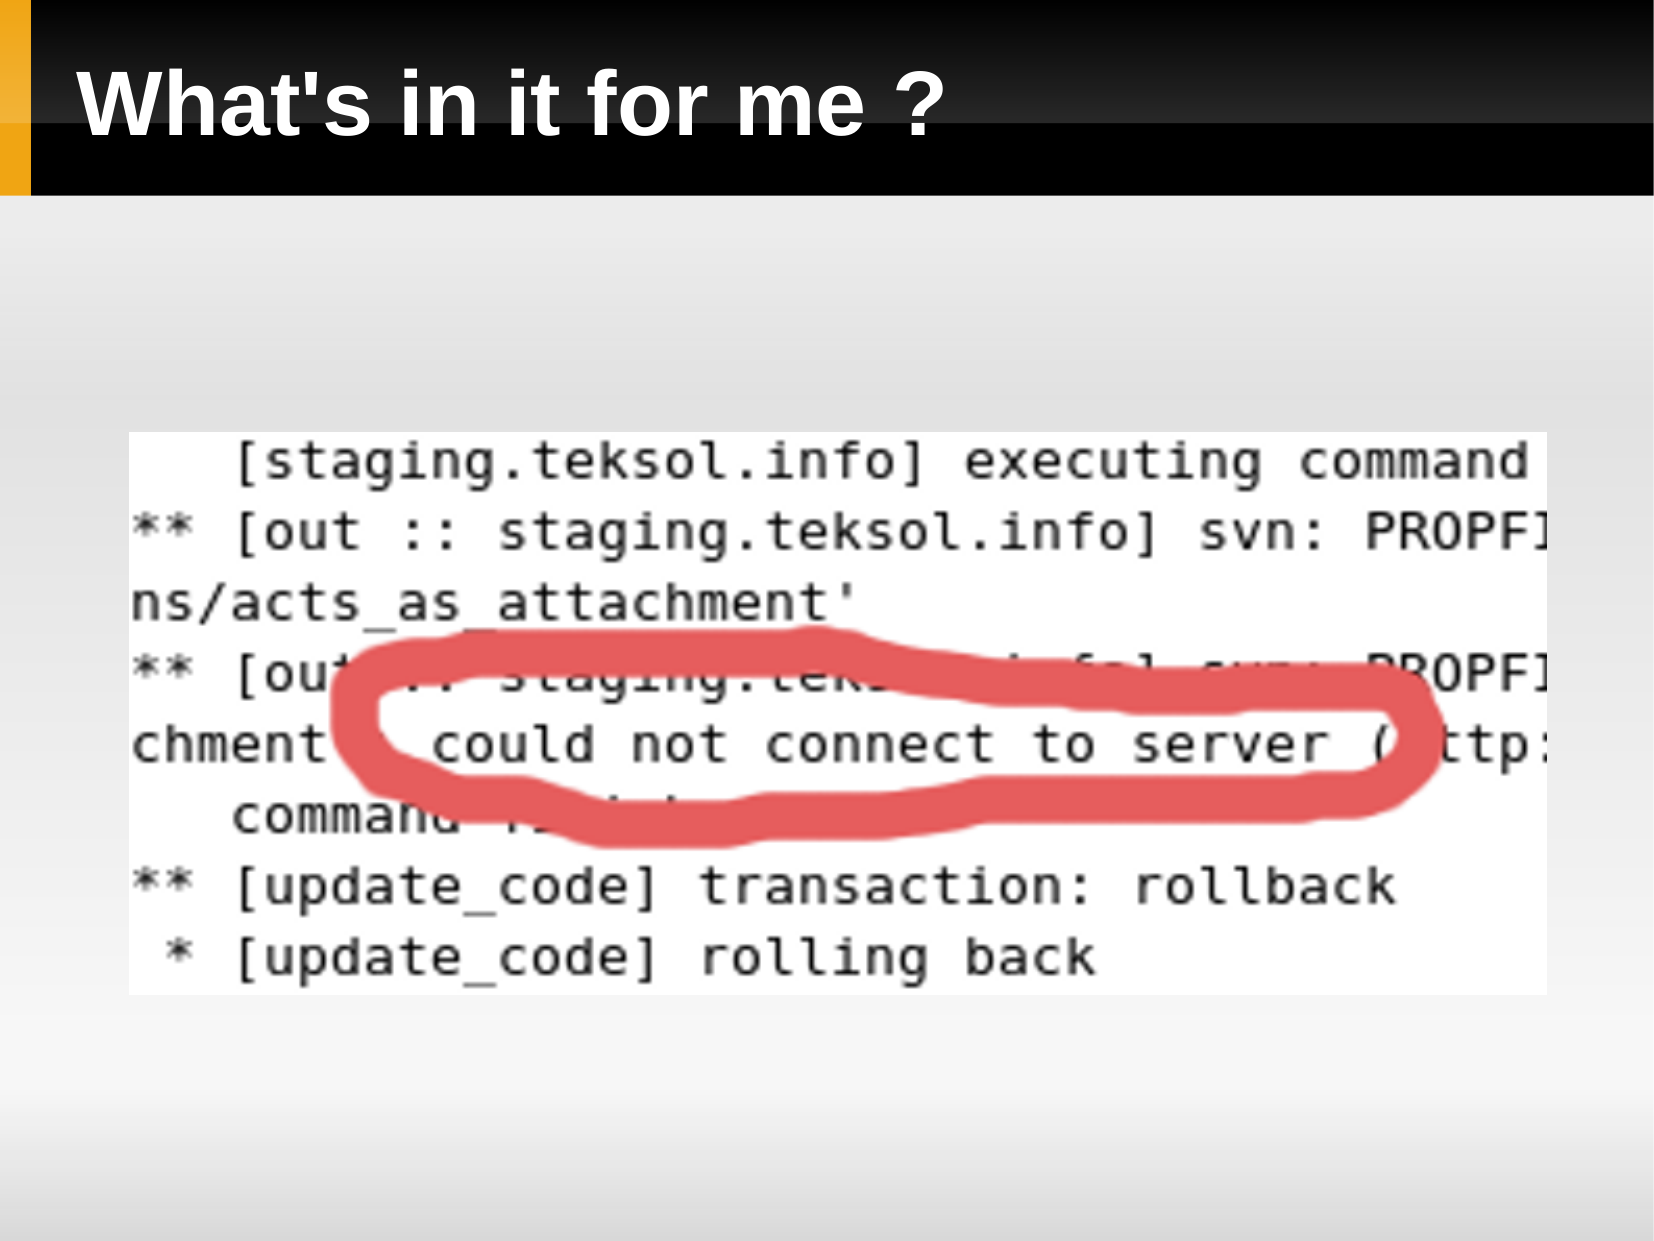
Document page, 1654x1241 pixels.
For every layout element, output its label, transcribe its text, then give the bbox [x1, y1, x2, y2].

title What's in it for me ? [76, 0, 1565, 208]
picture [0, 0, 1654, 1241]
